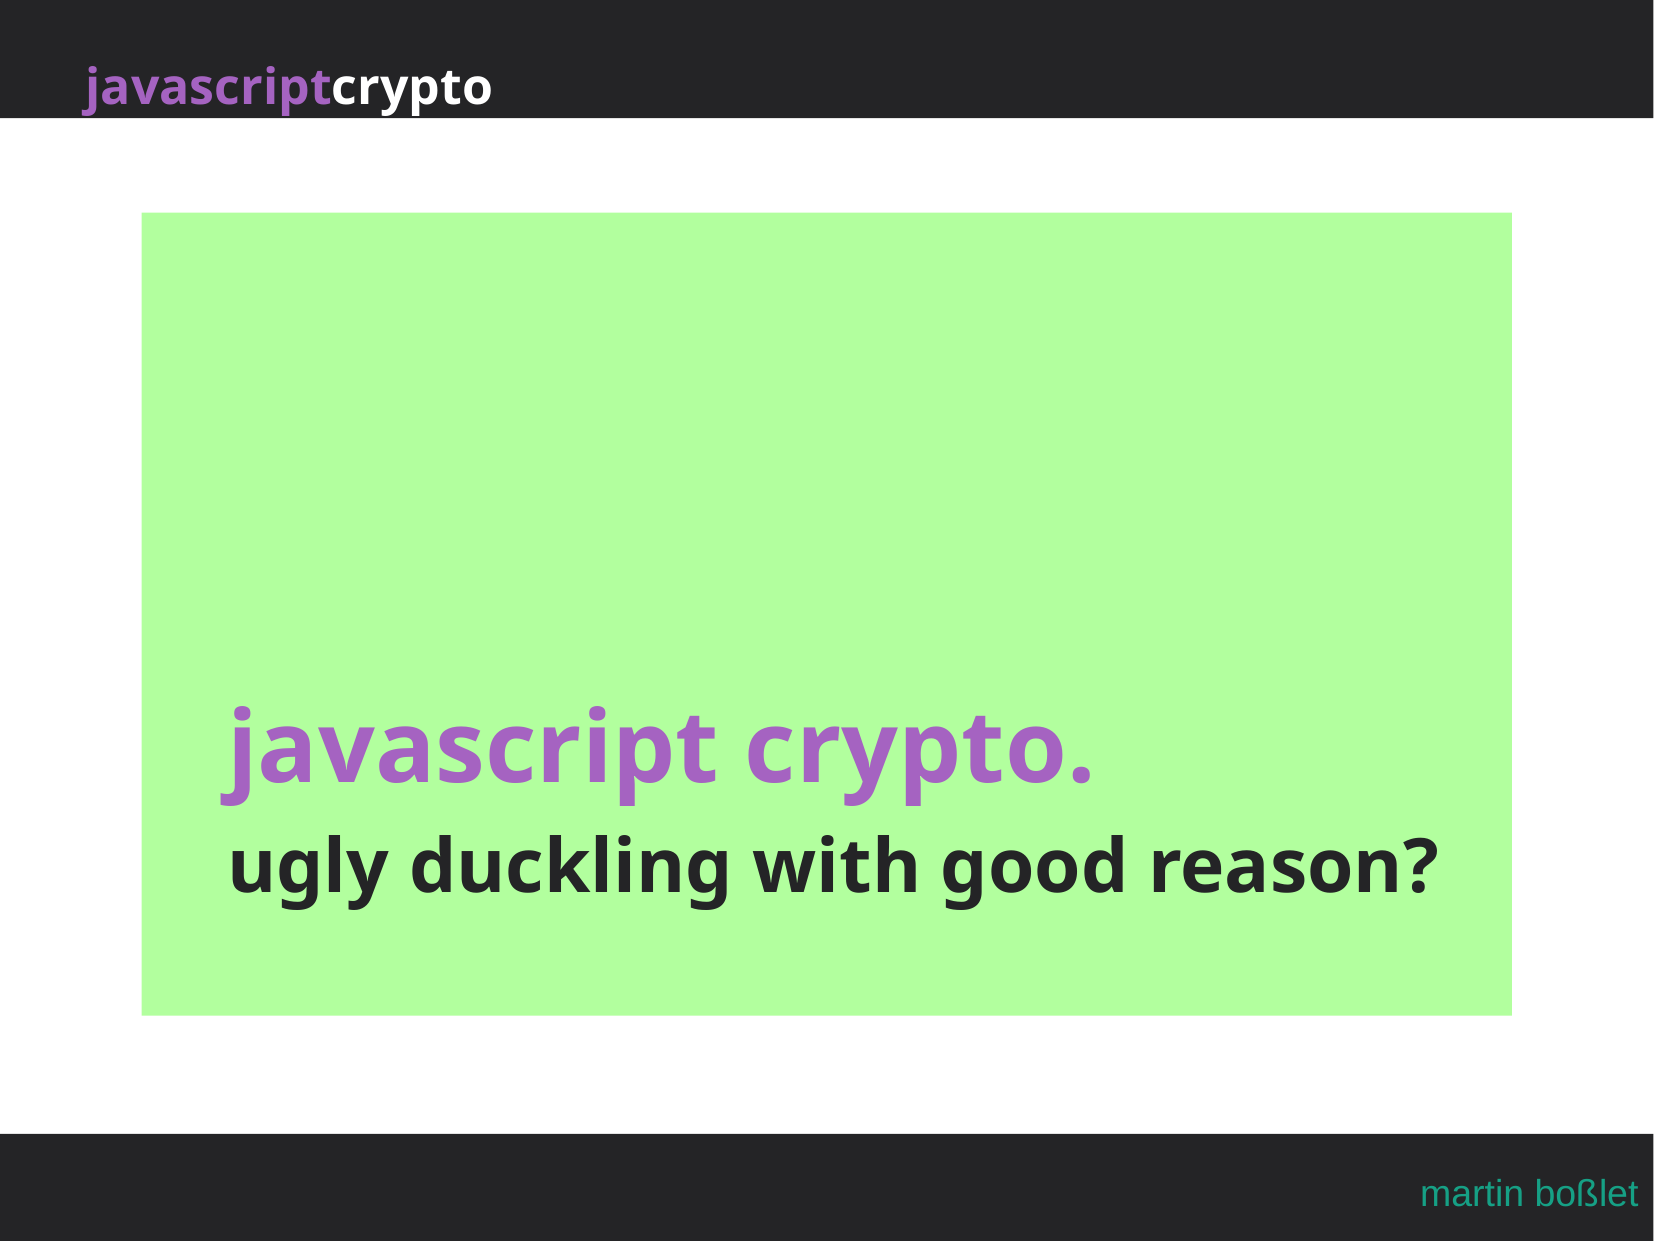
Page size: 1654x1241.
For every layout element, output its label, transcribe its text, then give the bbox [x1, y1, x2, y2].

text_box martin boßlet [0, 1133, 1654, 1241]
text_box [0, 0, 1654, 119]
text_box javascript crypto. ugly duckling with good reason? [212, 668, 1560, 894]
text_box [141, 212, 1512, 1016]
text_box javascriptcrypto [70, 43, 567, 119]
